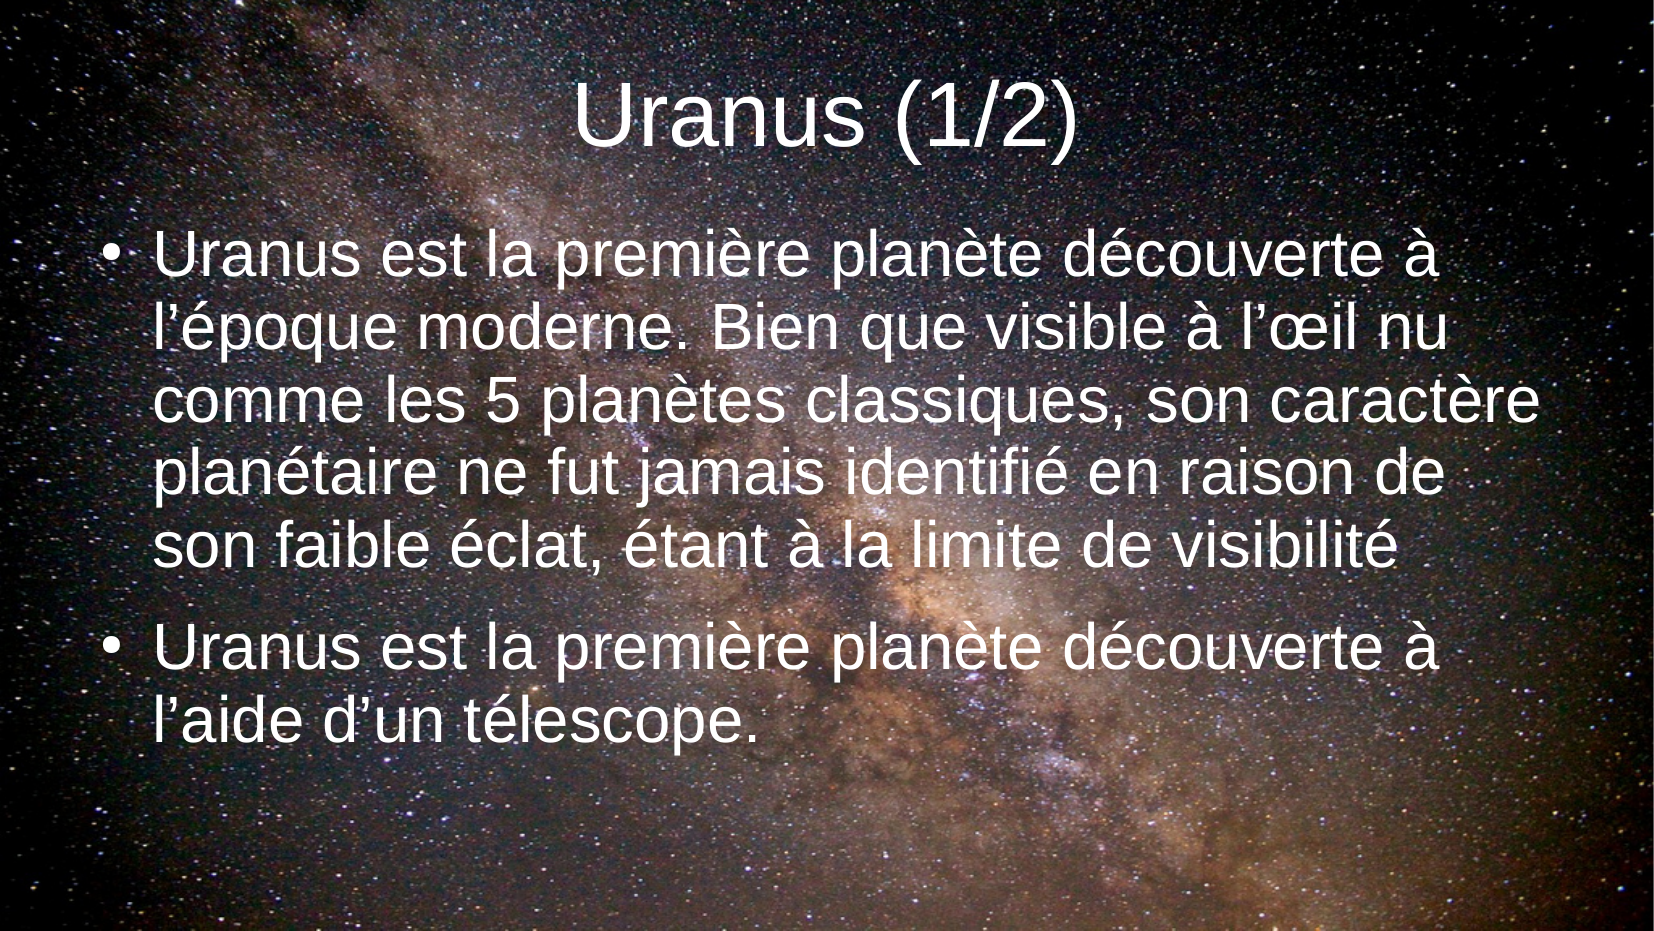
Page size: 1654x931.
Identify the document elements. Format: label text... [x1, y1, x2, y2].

title Uranus (1/2) [82, 37, 1571, 193]
picture [0, 0, 1654, 931]
list Uranus est la première planète découverte à l’époque moderne. Bien que visible à l’œil nu comme les 5 planètes classiques, son caractère planétaire ne fut jamais identifié en raison de son faible éclat, étant à la limite de visibilité Uranus est la première planète découverte à l’aide d’un télescope. [82, 217, 1571, 832]
